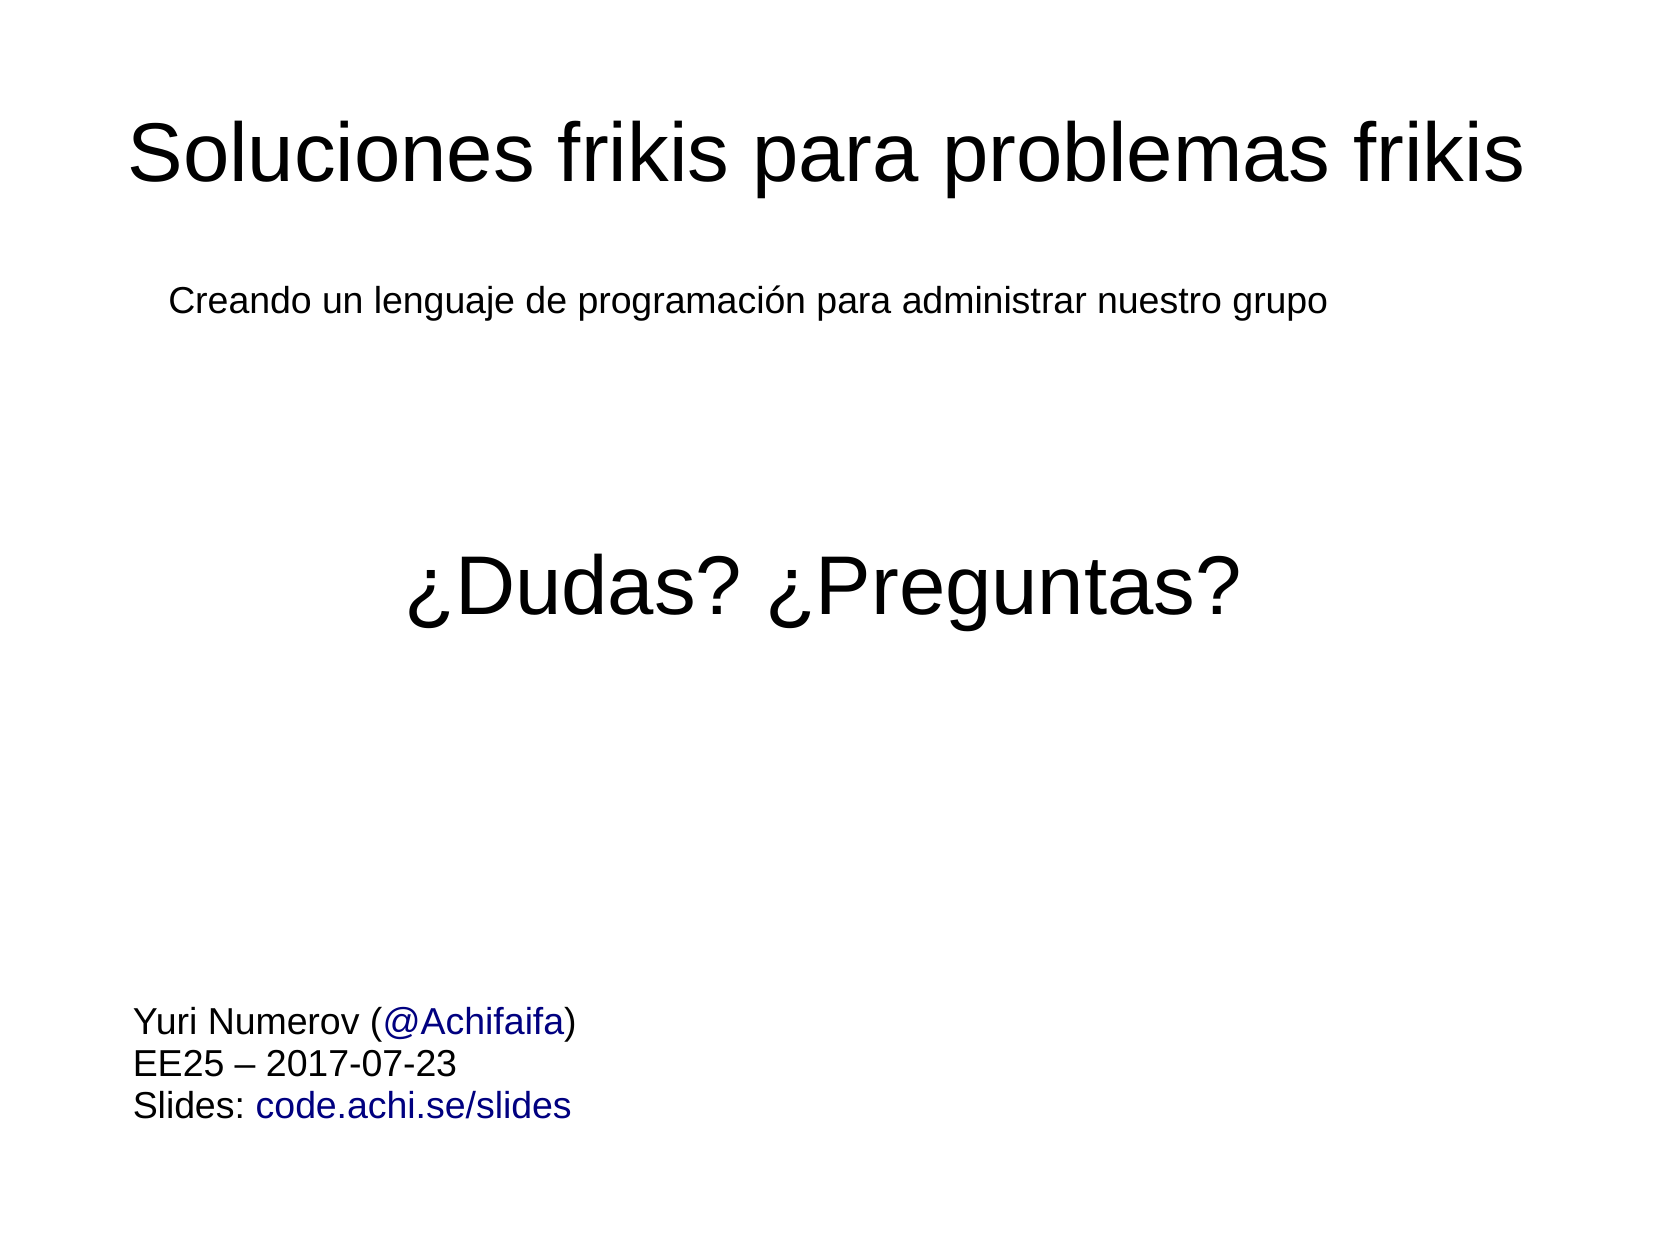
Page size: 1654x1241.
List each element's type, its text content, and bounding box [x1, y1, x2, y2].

text_box Yuri Numerov (@Achifaifa) EE25 – 2017-07-23 Slides: code.achi.se/slides [118, 993, 602, 1134]
text_box ¿Dudas? ¿Preguntas? [389, 531, 1347, 766]
title Soluciones frikis para problemas frikis [82, 49, 1571, 257]
text_box Creando un lenguaje de programación para administrar nuestro grupo [153, 271, 1548, 329]
